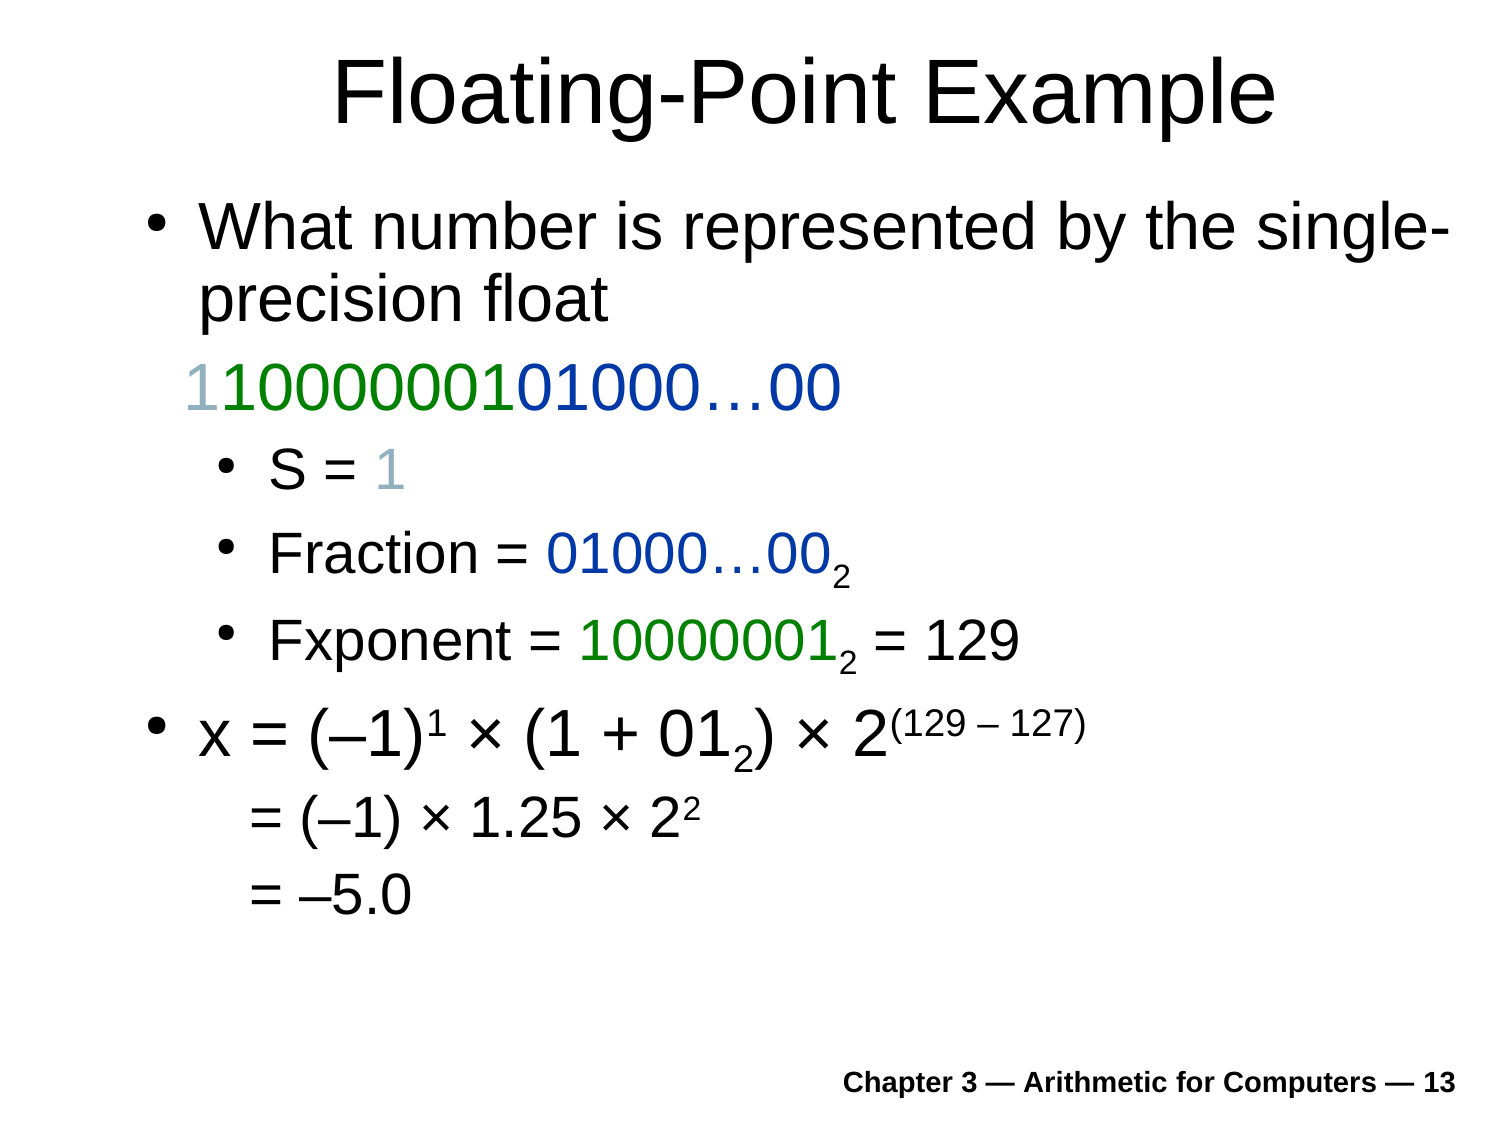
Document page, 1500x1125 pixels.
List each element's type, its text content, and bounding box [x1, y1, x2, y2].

text_box Chapter 3 — Arithmetic for Computers — <number> [277, 1046, 1471, 1106]
title Floating-Point Example [112, 23, 1468, 149]
list What number is represented by the single-precision float 11000000101000…00 S = 1 Fraction = 01000…002 Fxponent = 100000012 = 129 x = (–1)1 × (1 + 012) × 2(129 – 127) = (–1) × 1.25 × 22 = –5.0 [112, 184, 1469, 1024]
